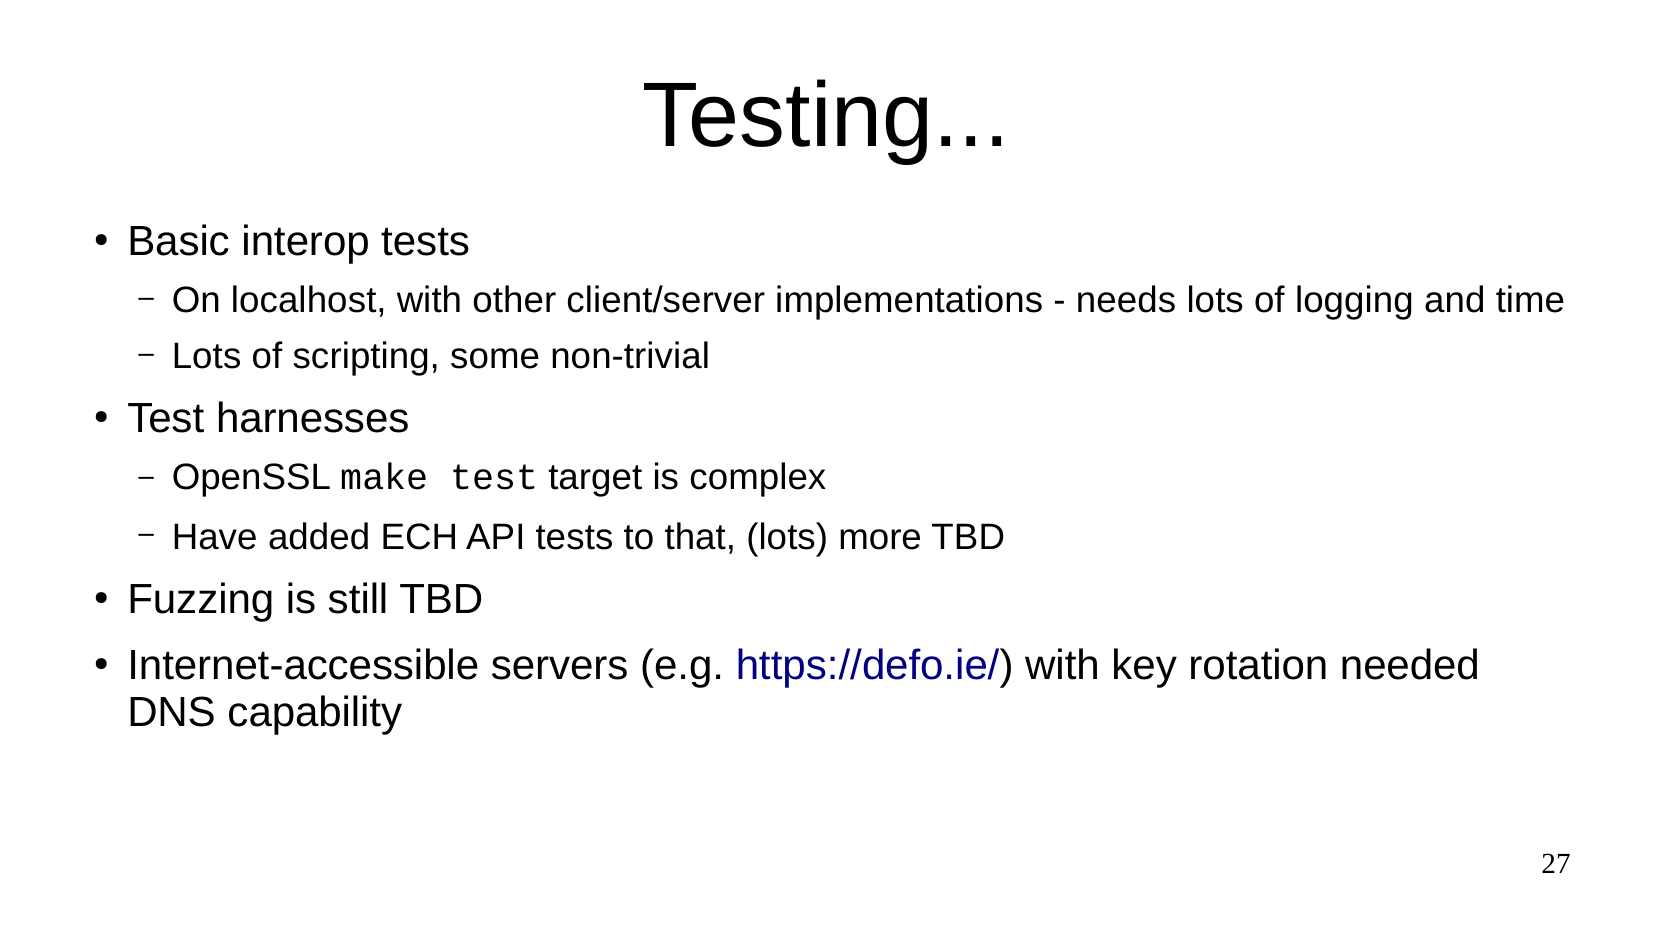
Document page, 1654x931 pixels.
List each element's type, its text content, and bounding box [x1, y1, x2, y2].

list Basic interop tests On localhost, with other client/server implementations - needs lots of logging and time Lots of scripting, some non-trivial Test harnesses OpenSSL make test target is complex Have added ECH API tests to that, (lots) more TBD Fuzzing is still TBD Internet-accessible servers (e.g. https://defo.ie/) with key rotation needed DNS capability [82, 217, 1571, 758]
title Testing... [82, 37, 1571, 193]
